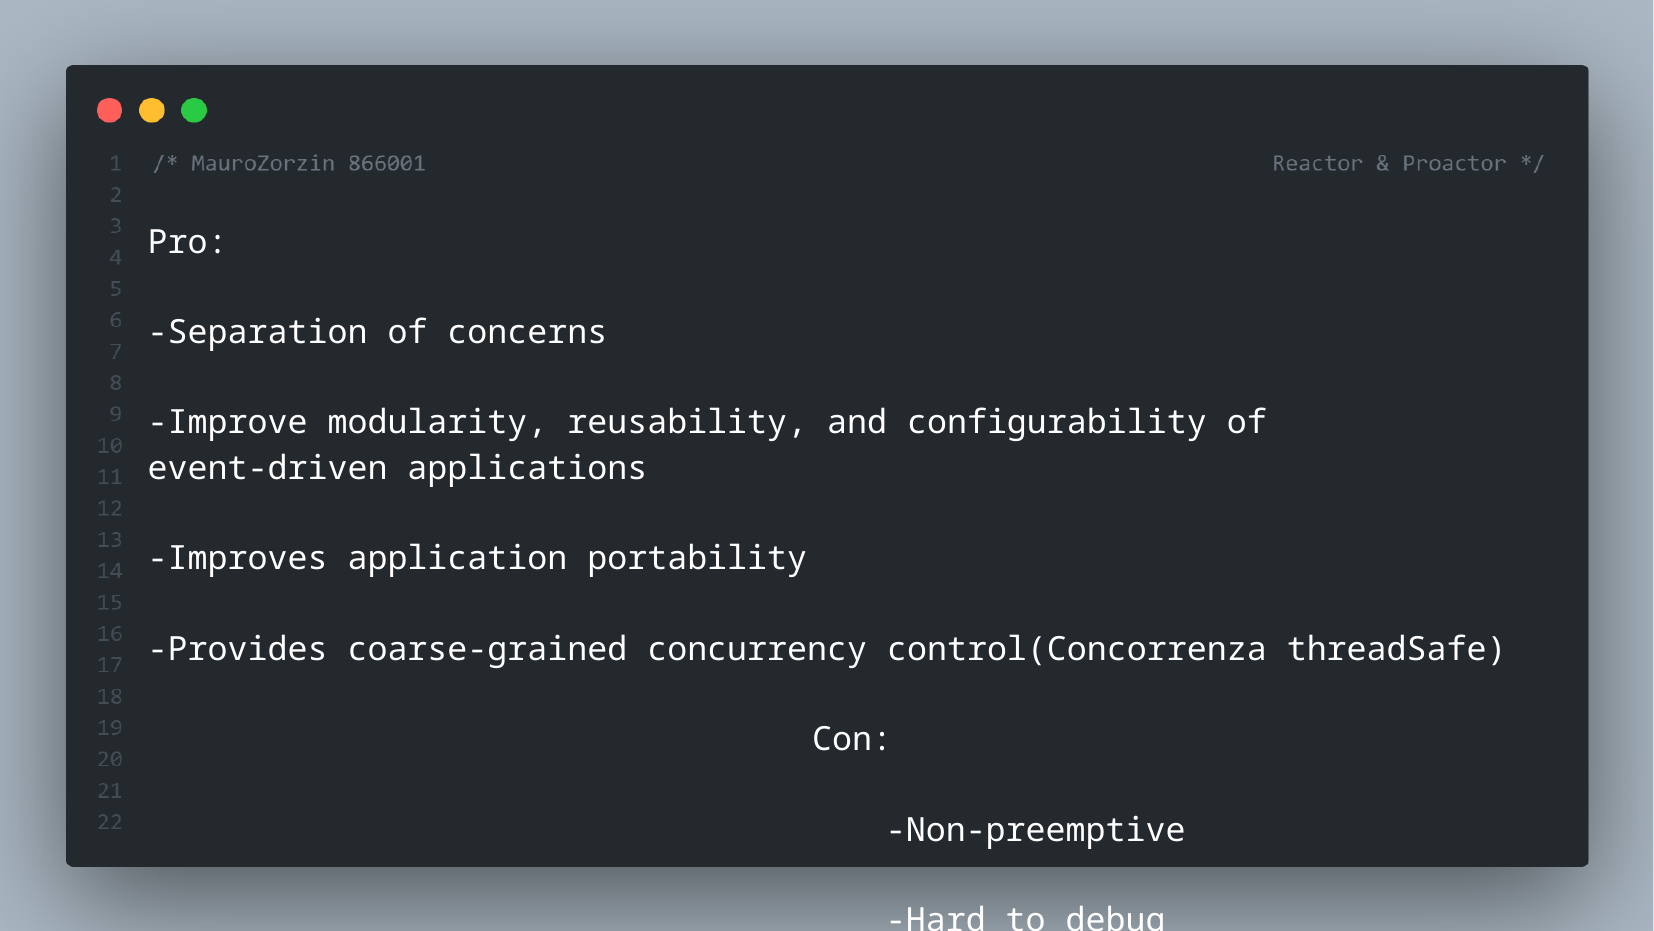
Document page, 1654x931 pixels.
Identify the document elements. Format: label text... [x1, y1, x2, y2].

picture [0, 0, 1654, 931]
subtitle Pro: -Separation of concerns -Improve modularity, reusability, and configurability of event-driven applications -Improves application portability -Provides coarse-grained concurrency control(Concorrenza threadSafe) Con: -Non-preemptive -Hard to debug -Restricted applicability (Richiede il supporto dell’OS) [147, 217, 1536, 931]
